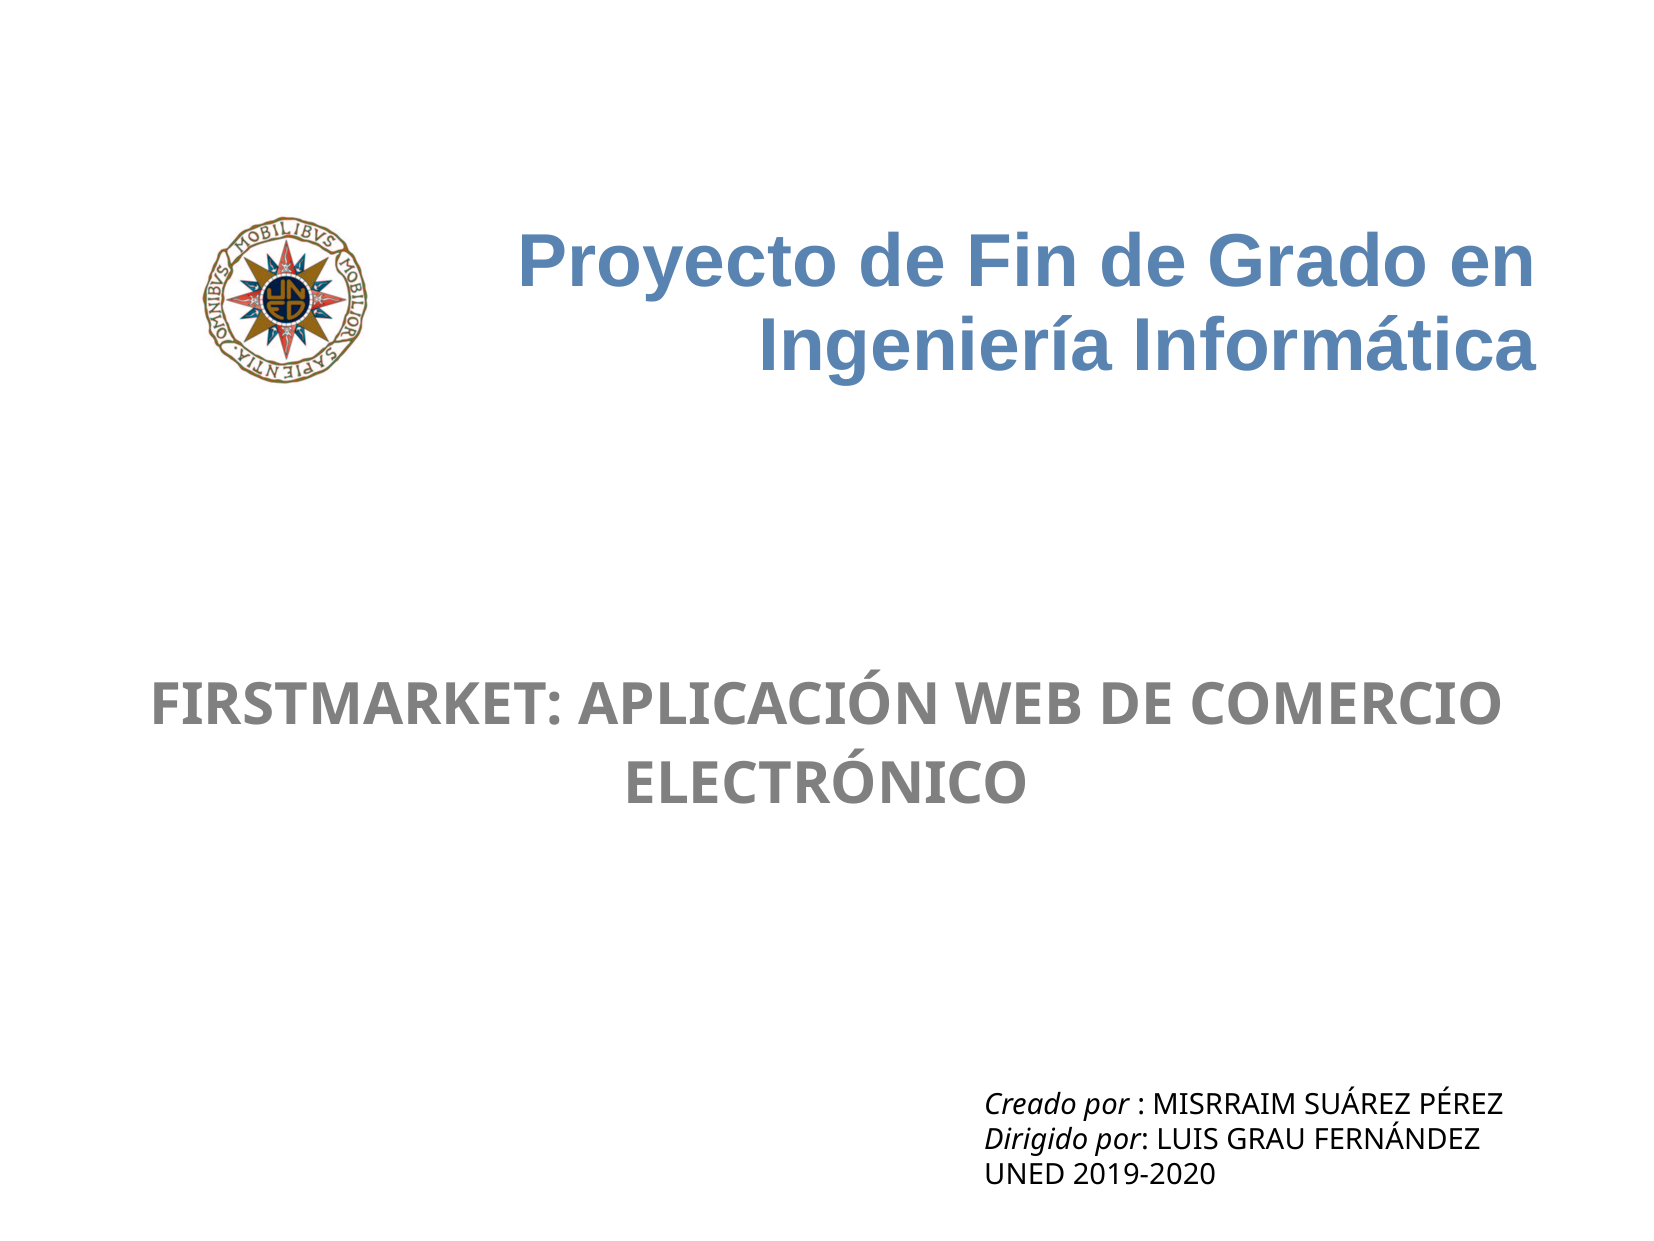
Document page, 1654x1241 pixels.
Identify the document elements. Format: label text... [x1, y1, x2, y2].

text_box Creado por : MISRRAIM SUÁREZ PÉREZ Dirigido por: LUIS GRAU FERNÁNDEZ UNED 2019-2020 [969, 1078, 1653, 1198]
title Proyecto de Fin de Grado en Ingeniería Informática [269, 166, 1538, 439]
subtitle FIRSTMARKET: APLICACIÓN WEB DE COMERCIO ELECTRÓNICO [0, 661, 1653, 823]
picture [195, 210, 375, 391]
